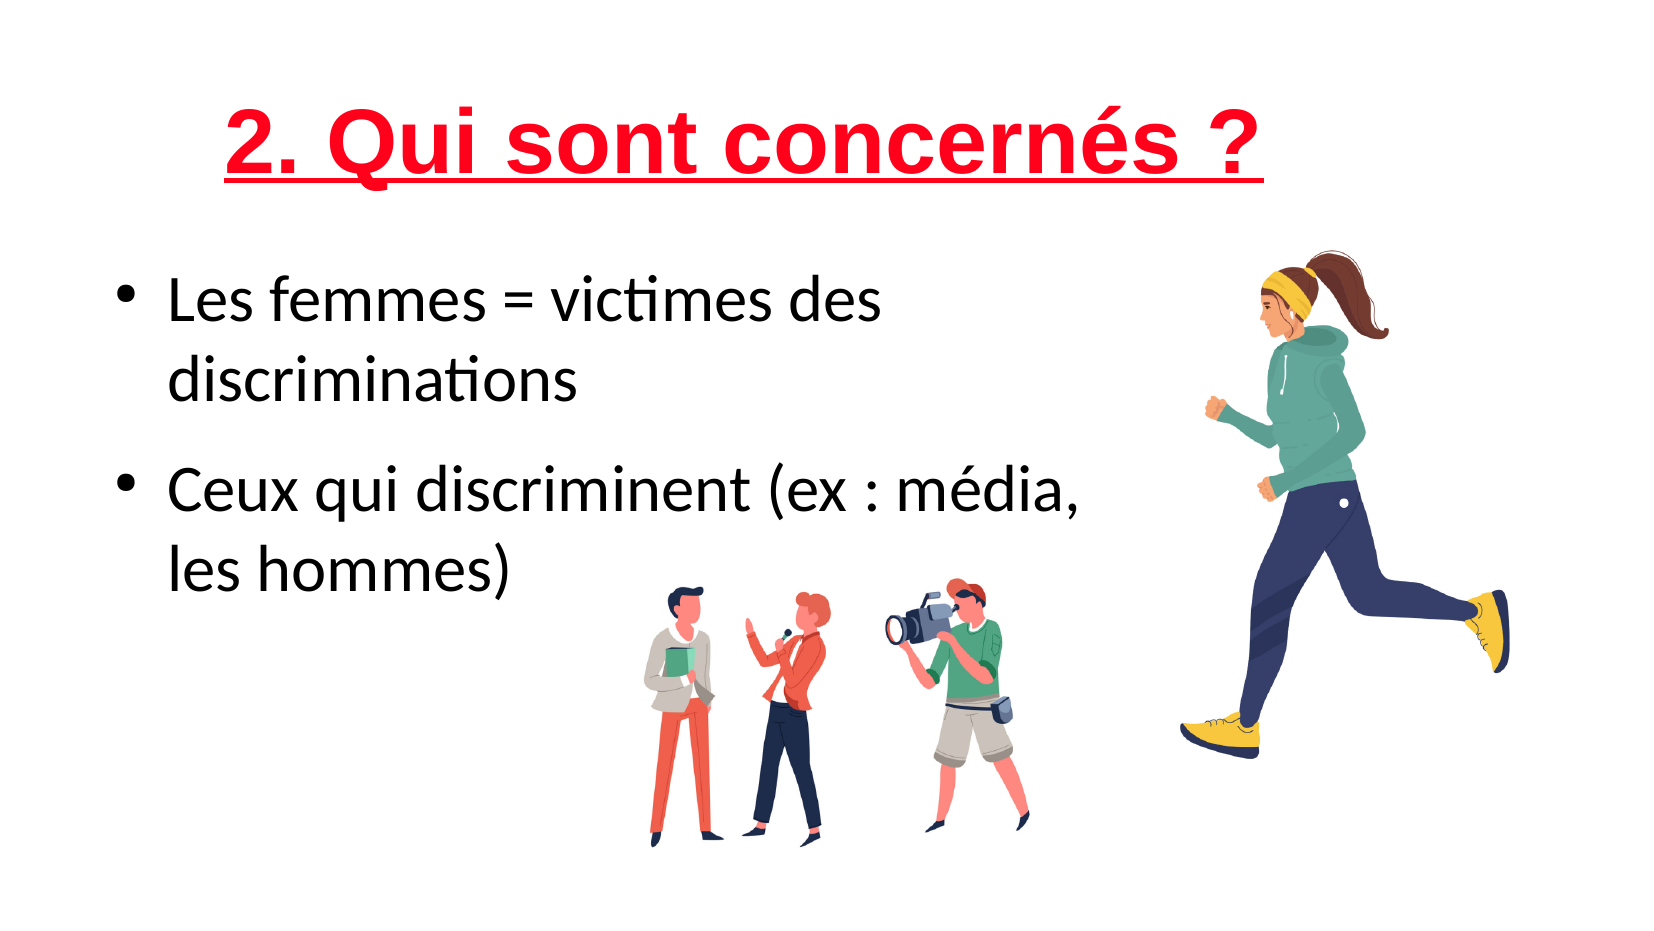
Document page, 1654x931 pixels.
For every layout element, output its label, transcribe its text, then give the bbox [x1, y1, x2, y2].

title 2. Qui sont concernés ? [0, 59, 1489, 215]
picture [621, 565, 1041, 854]
list Les femmes = victimes des discriminations Ceux qui discriminent (ex : média, les hommes) [96, 255, 1150, 647]
picture [1178, 250, 1510, 762]
